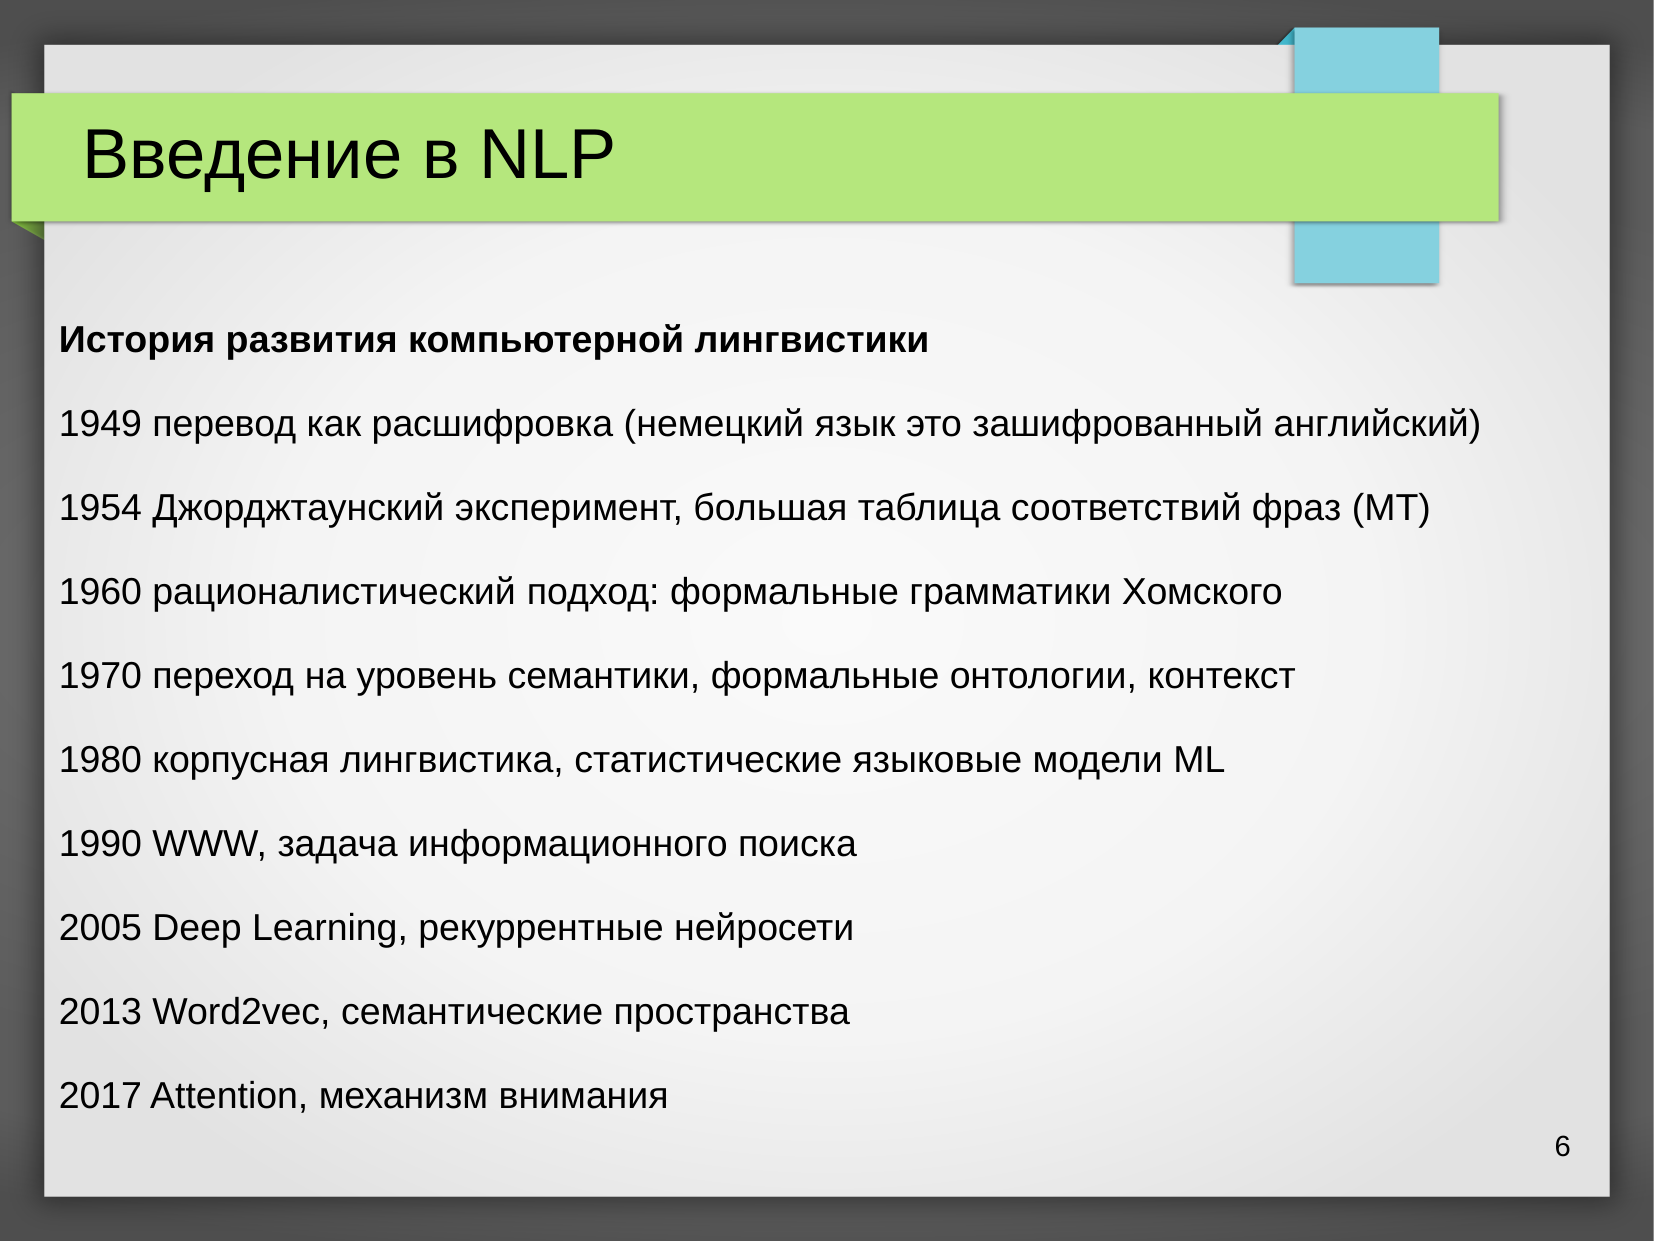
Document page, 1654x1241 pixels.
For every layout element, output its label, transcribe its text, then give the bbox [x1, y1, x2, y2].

title Введение в NLP [82, 113, 1406, 194]
picture [0, 0, 1654, 1241]
text_box История развития компьютерной лингвистики 1949 перевод как расшифровка (немецкий язык это зашифрованный английский) 1954 Джорджтаунский эксперимент, большая таблица соответствий фраз (MT) 1960 рационалистический подход: формальные грамматики Хомского 1970 переход на уровень семантики, формальные онтологии, контекст 1980 корпусная лингвистика, статистические языковые модели ML 1990 WWW, задача информационного поиска 2005 Deep Learning, рекуррентные нейросети 2013 Word2vec, семантические пространства 2017 Attention, механизм внимания [59, 318, 1571, 1117]
